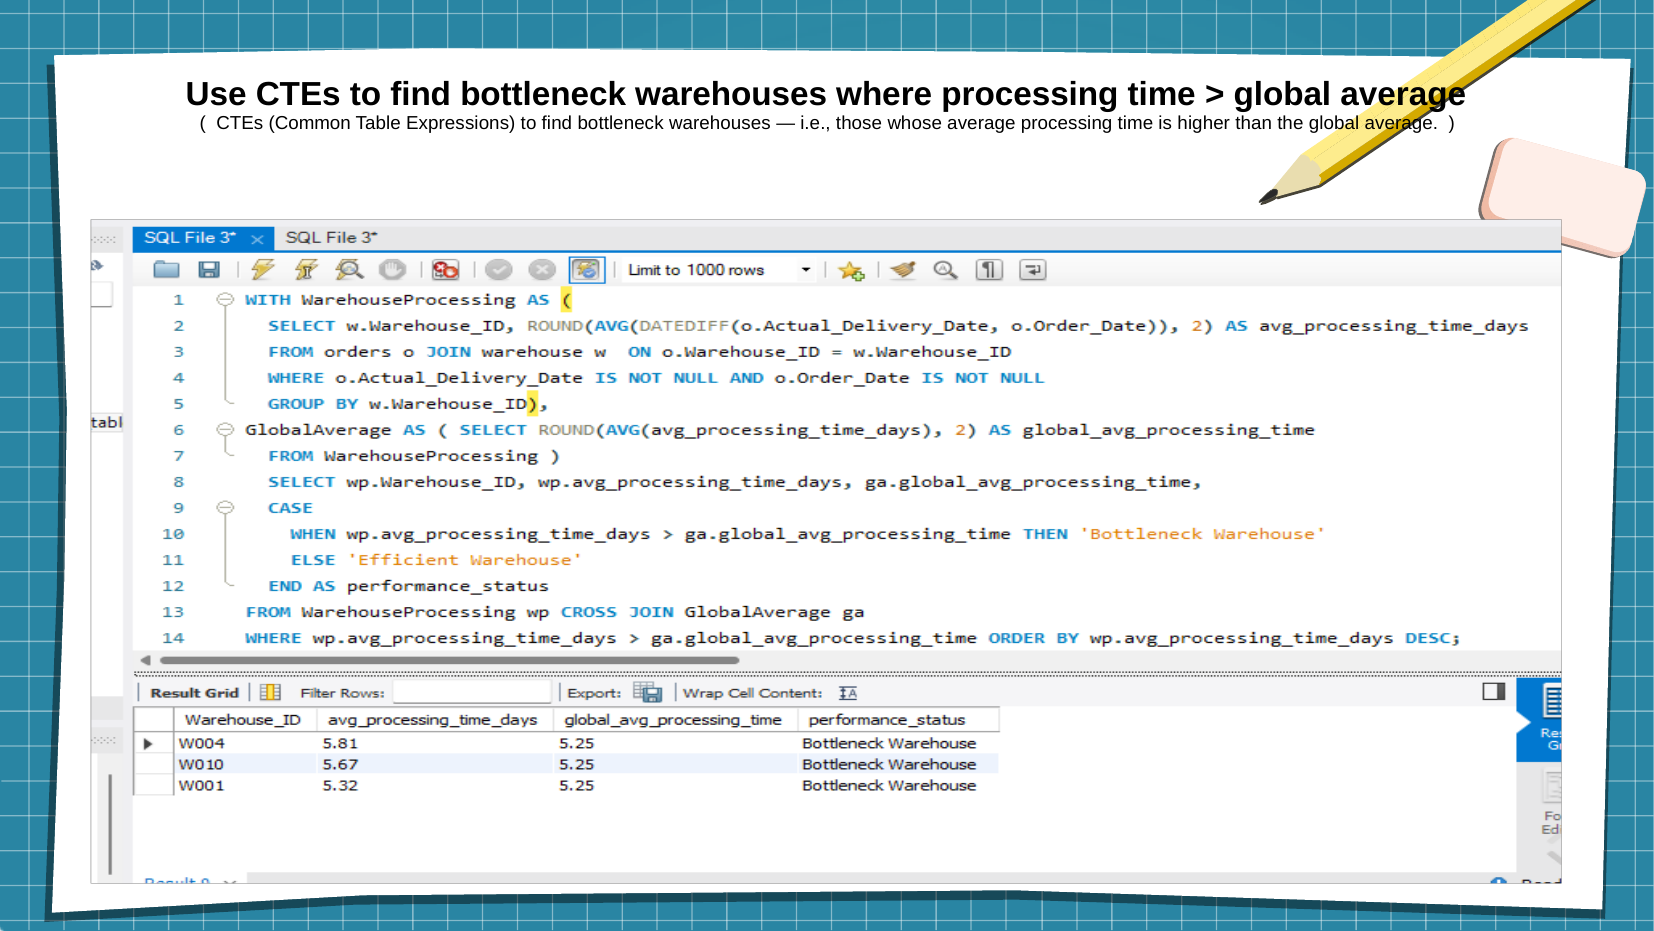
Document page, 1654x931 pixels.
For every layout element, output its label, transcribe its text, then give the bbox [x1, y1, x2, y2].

title Use CTEs to find bottleneck warehouses where processing time > global average ( CTEs (Common Table Expressions) to find bottleneck warehouses — i.e., those whose average processing time is higher than the global average. ) [82, 37, 1571, 193]
picture [88, 217, 1565, 886]
